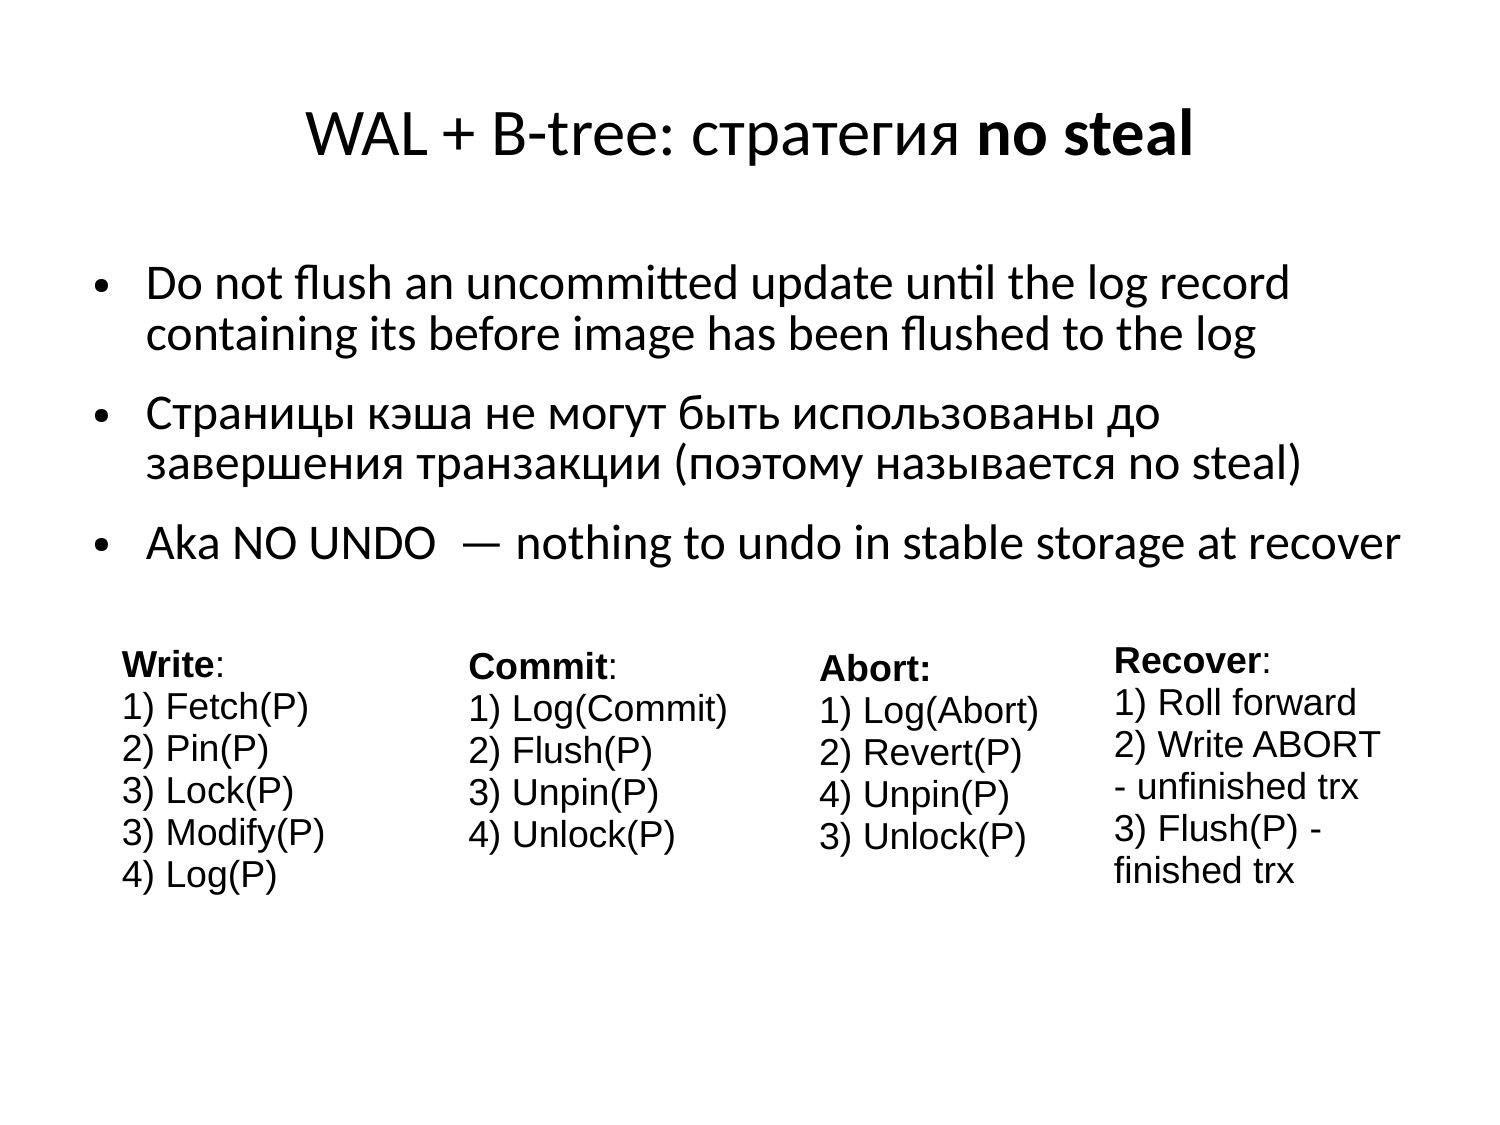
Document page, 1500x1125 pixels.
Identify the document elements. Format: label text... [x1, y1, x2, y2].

text_box Commit: 1) Log(Commit) 2) Flush(P) 3) Unpin(P) 4) Unlock(P) [453, 637, 744, 863]
title WAL + B-tree: стратегия no steal [75, 45, 1425, 233]
text_box Abort: 1) Log(Abort) 2) Revert(P) 4) Unpin(P) 3) Unlock(P) [804, 640, 1055, 866]
text_box Recover: 1) Roll forward 2) Write ABORT - unfinished trx 3) Flush(P) - finished trx [1099, 631, 1397, 919]
list Do not flush an uncommitted update until the log record containing its before image has been flushed to the log Страницы кэша не могут быть использованы до завершения транзакции (поэтому называется no steal) Aka NO UNDO — nothing to undo in stable storage at recover [75, 262, 1425, 593]
text_box Write: 1) Fetch(P) 2) Pin(P) 3) Lock(P) 3) Modify(P) 4) Log(P) [107, 636, 341, 903]
